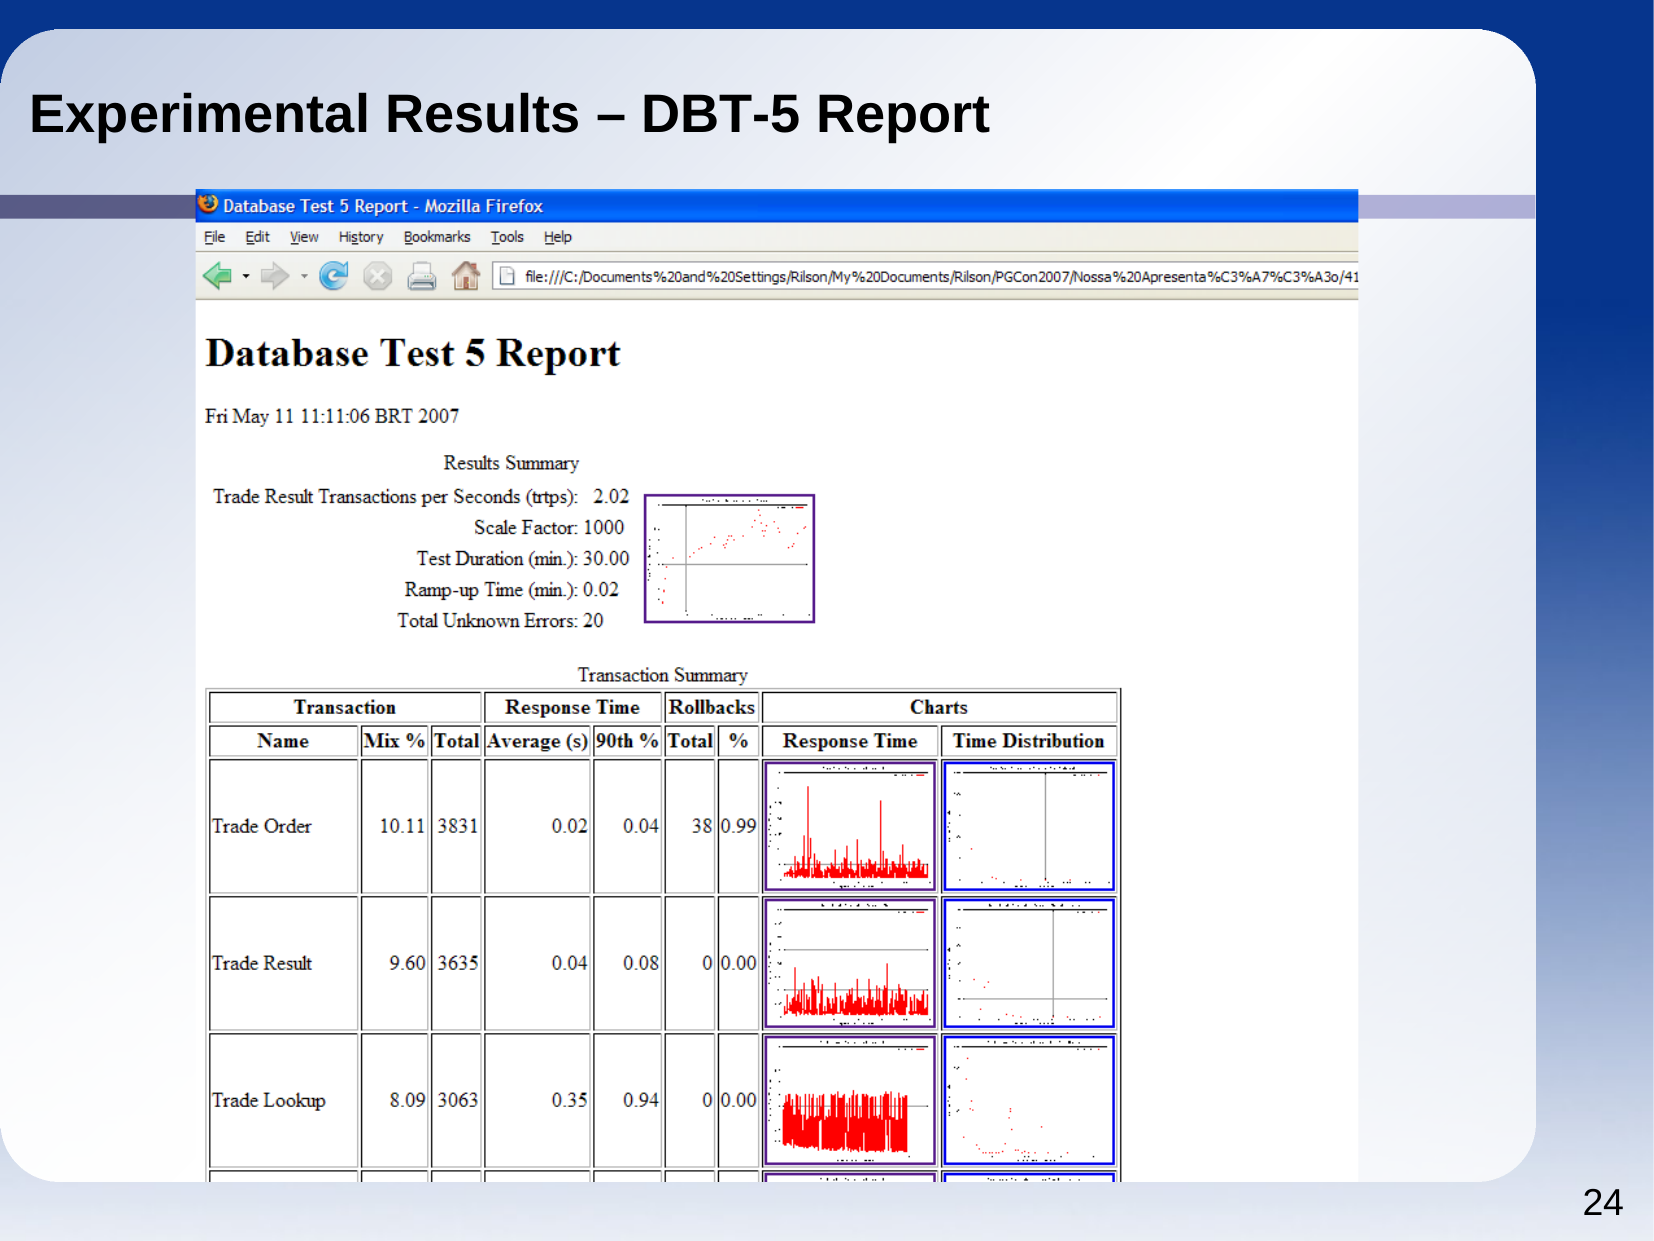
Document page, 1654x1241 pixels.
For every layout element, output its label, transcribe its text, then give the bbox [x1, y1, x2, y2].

title Experimental Results – DBT-5 Report [29, 49, 1506, 178]
picture [0, 0, 1654, 1241]
